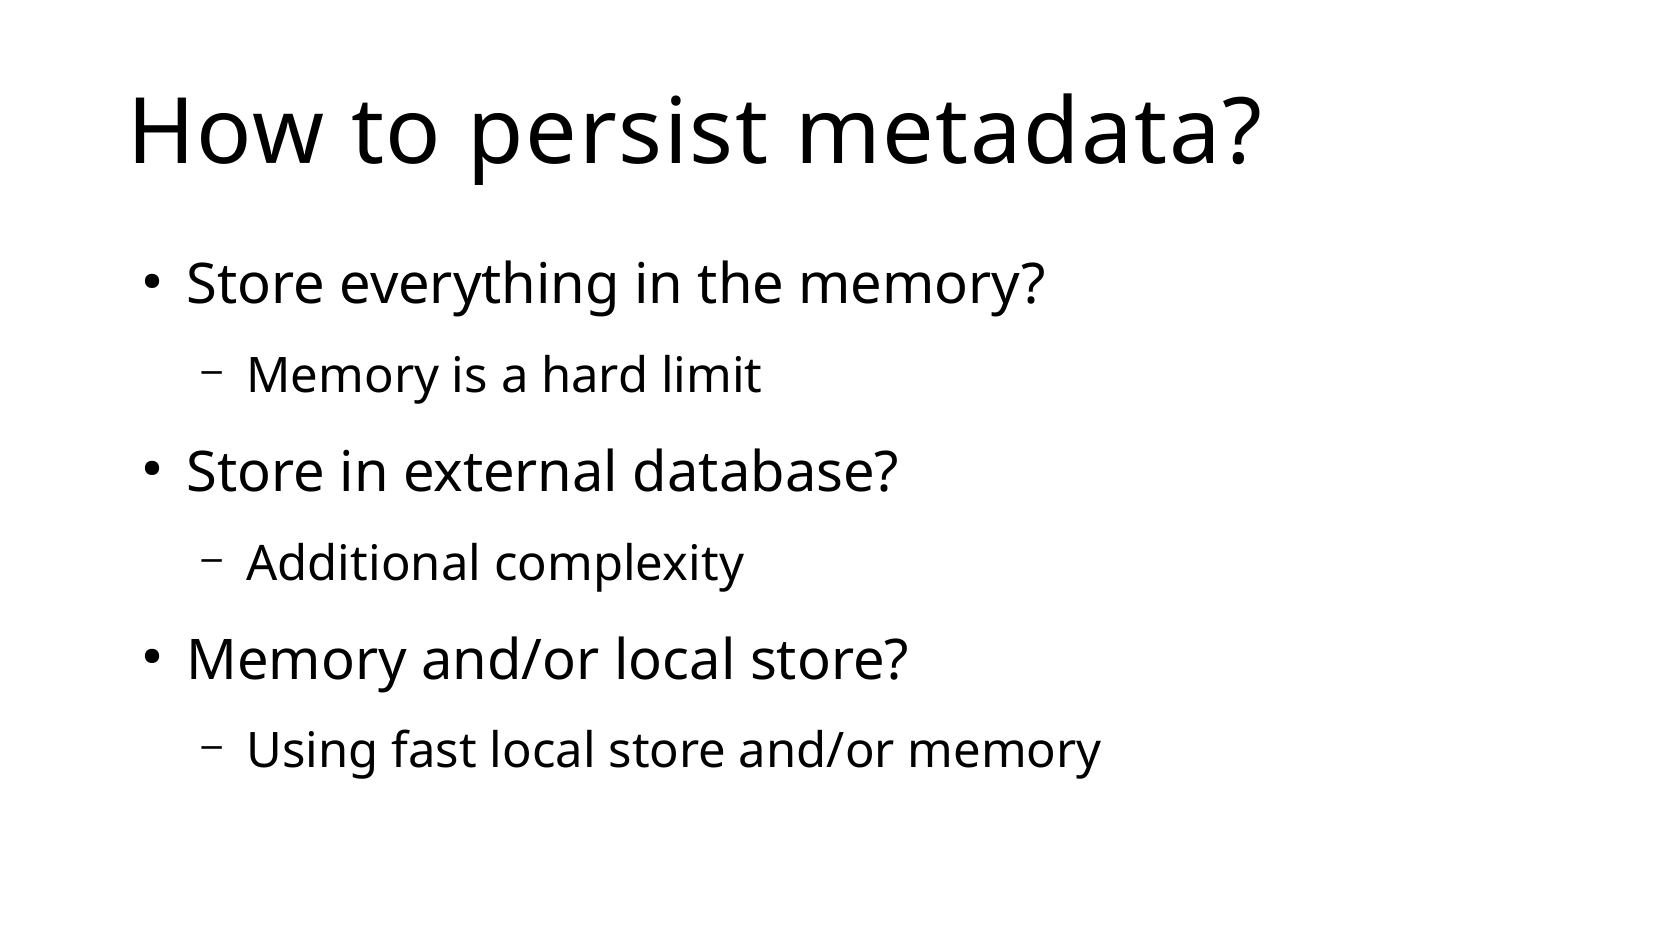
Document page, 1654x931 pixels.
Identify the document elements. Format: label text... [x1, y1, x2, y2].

title How to persist metadata? [127, 69, 1552, 187]
list Store everything in the memory? Memory is a hard limit Store in external database? Additional complexity Memory and/or local store? Using fast local store and/or memory [127, 244, 1527, 784]
